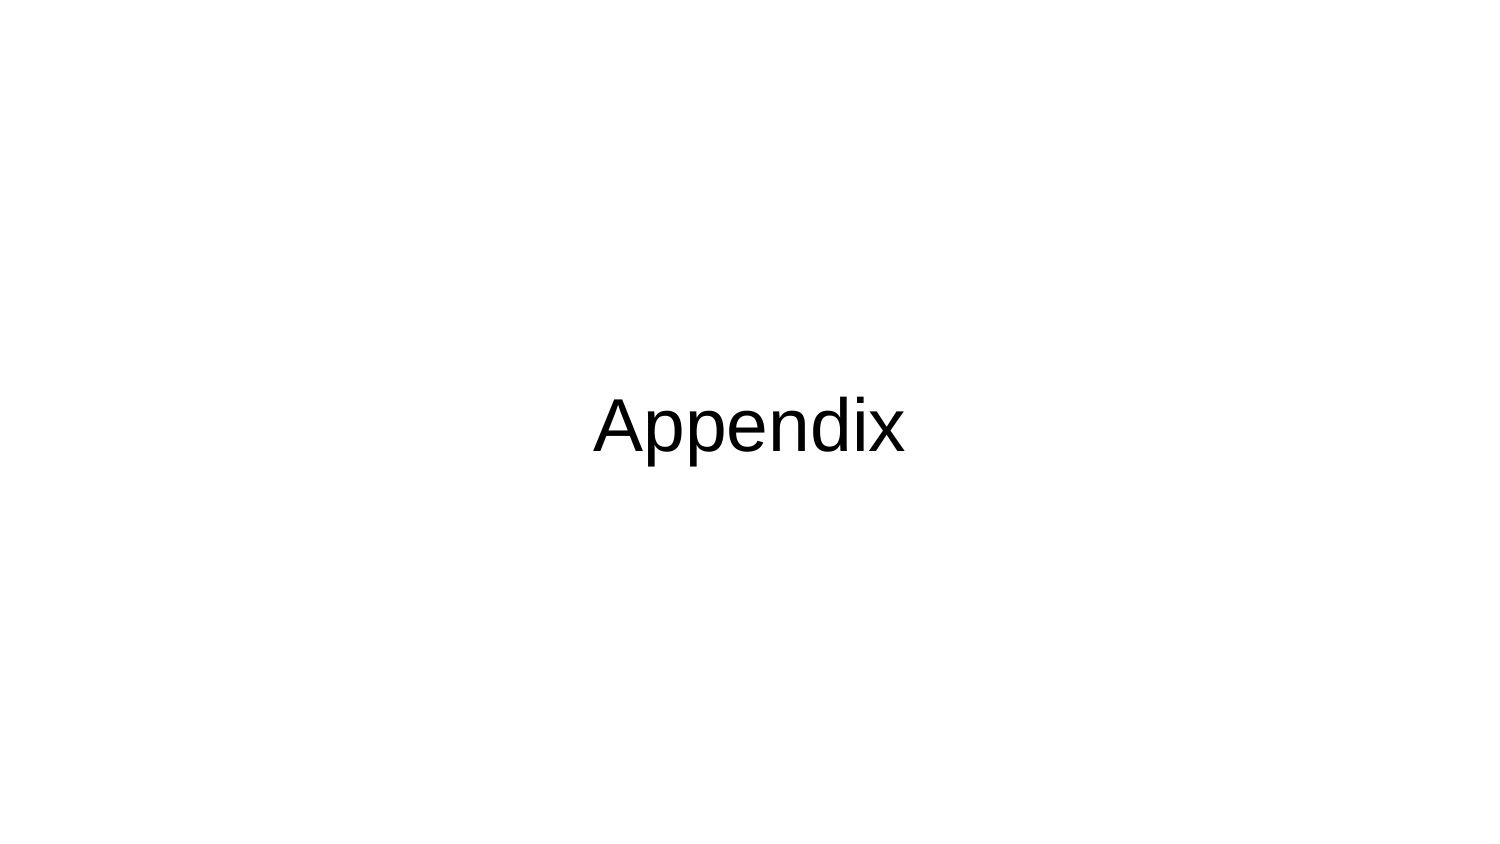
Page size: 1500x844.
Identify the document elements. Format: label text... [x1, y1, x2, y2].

title Appendix [51, 352, 1449, 491]
